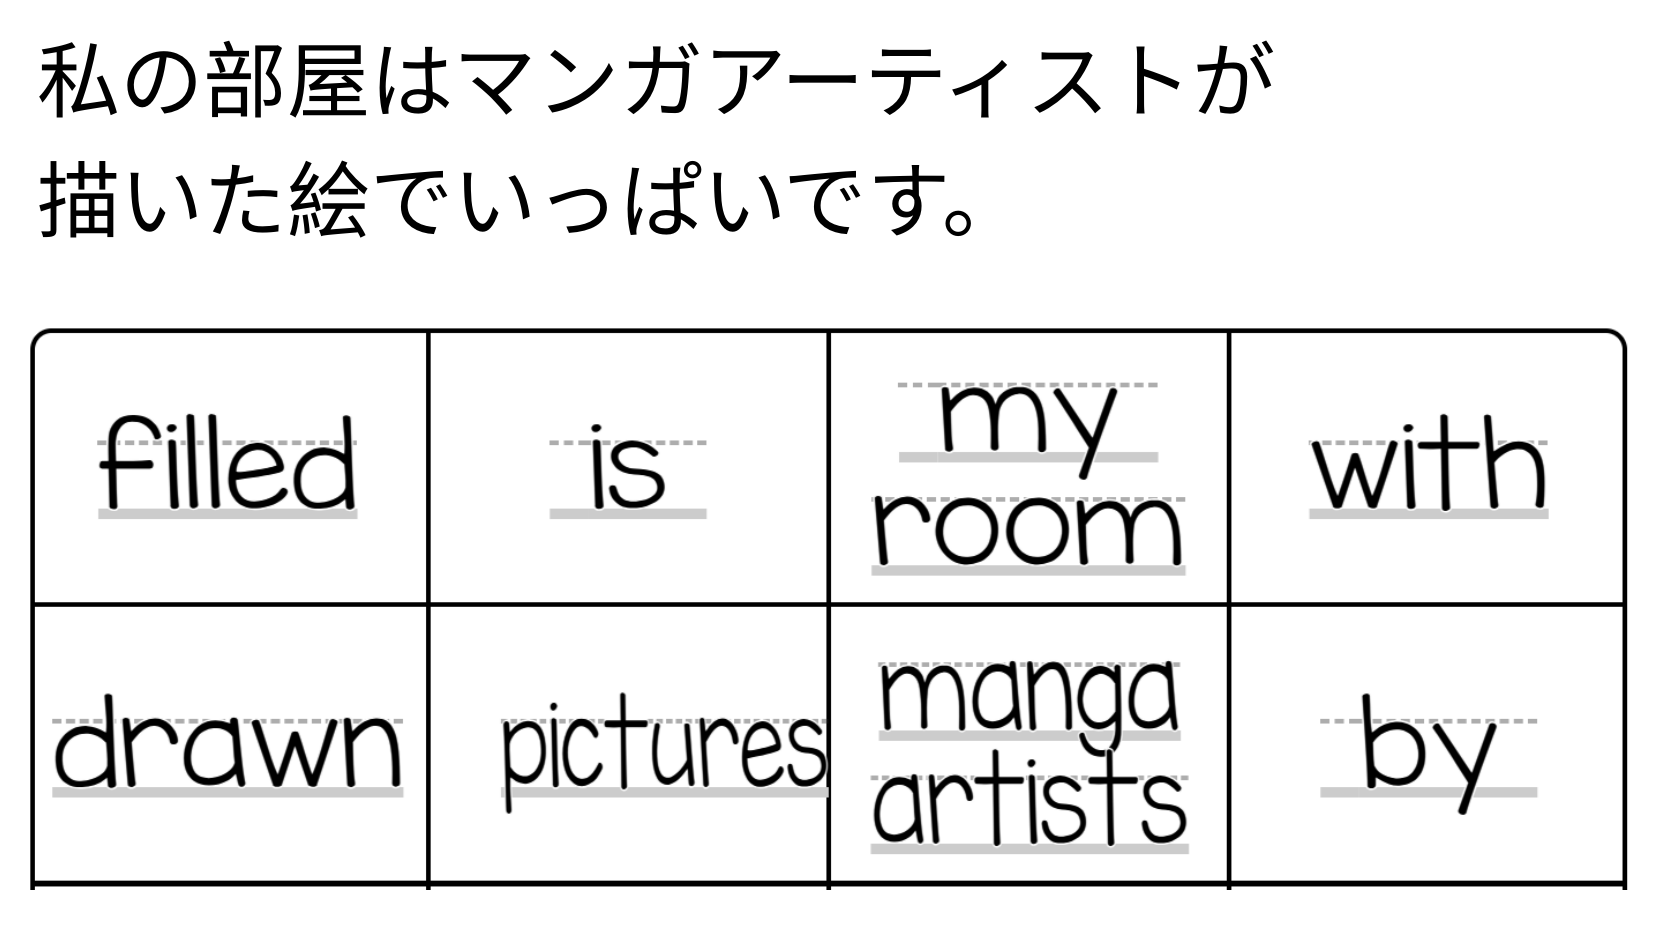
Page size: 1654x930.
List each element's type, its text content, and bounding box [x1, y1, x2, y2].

title 私の部屋はマンガアーティストが 描いた絵でいっぱいです。 [37, 19, 1612, 252]
picture [20, 325, 1633, 890]
